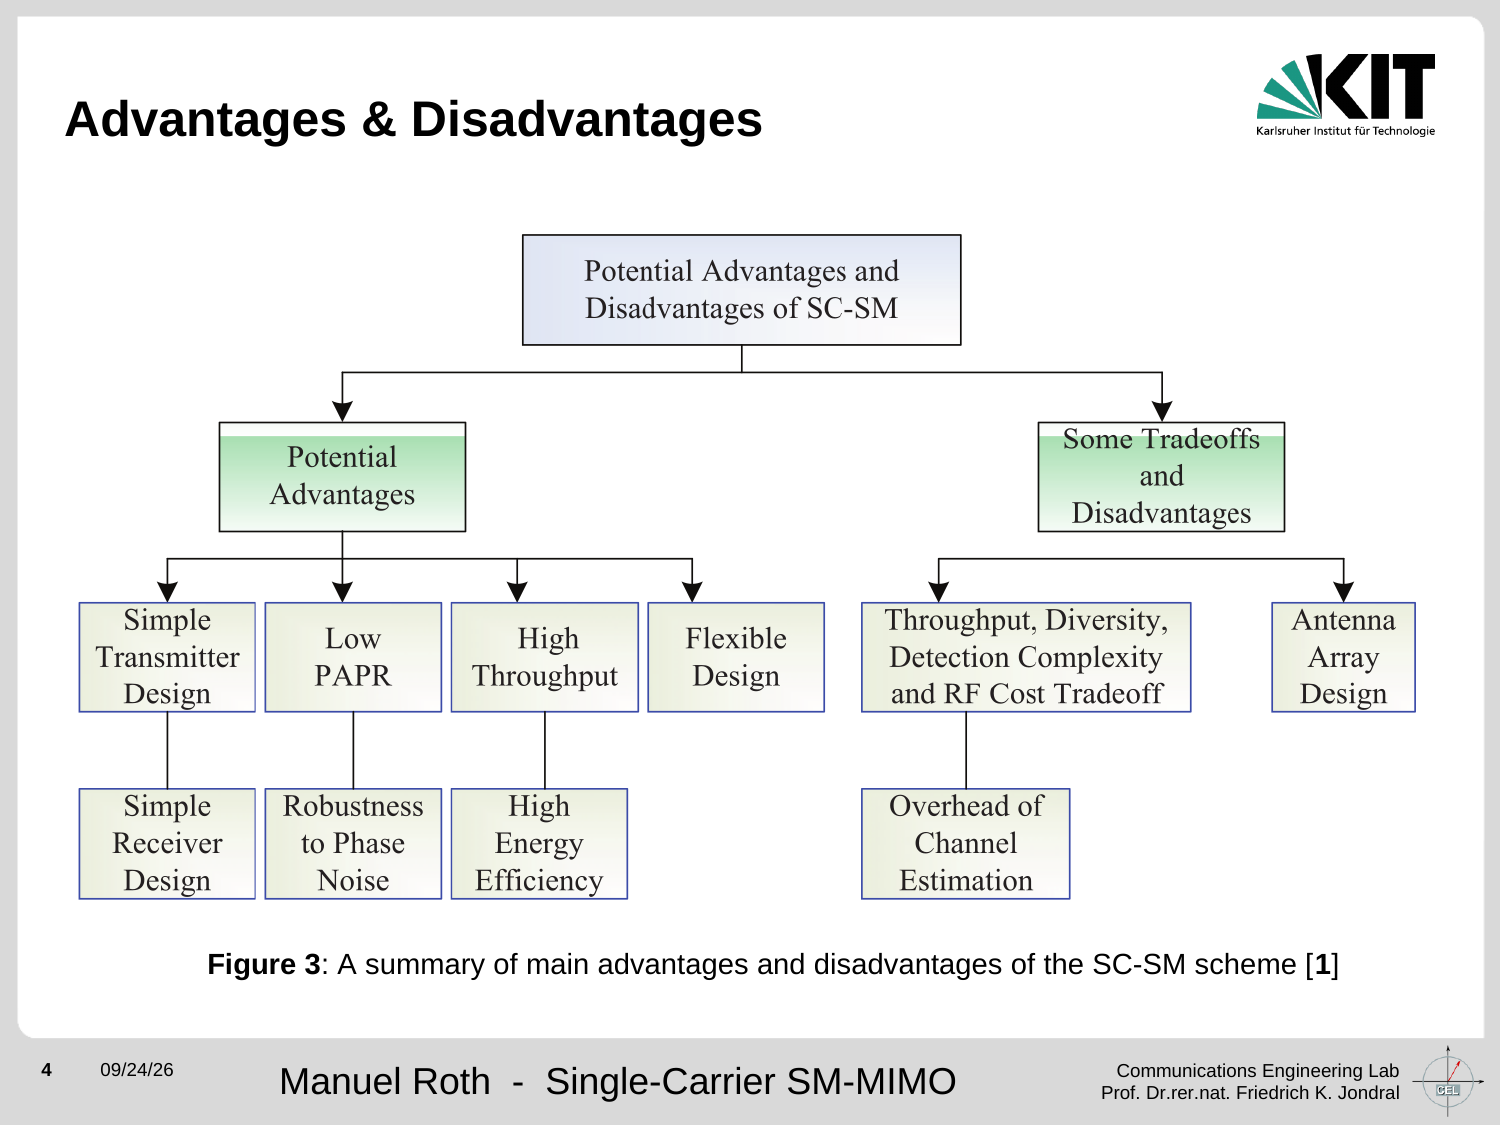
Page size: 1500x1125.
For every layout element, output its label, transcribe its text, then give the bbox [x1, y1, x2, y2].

title Advantages & Disadvantages [64, 54, 1198, 147]
picture [0, 0, 1500, 1125]
list Figure 3: A summary of main advantages and disadvantages of the SC-SM scheme [1] [60, 945, 1436, 1000]
